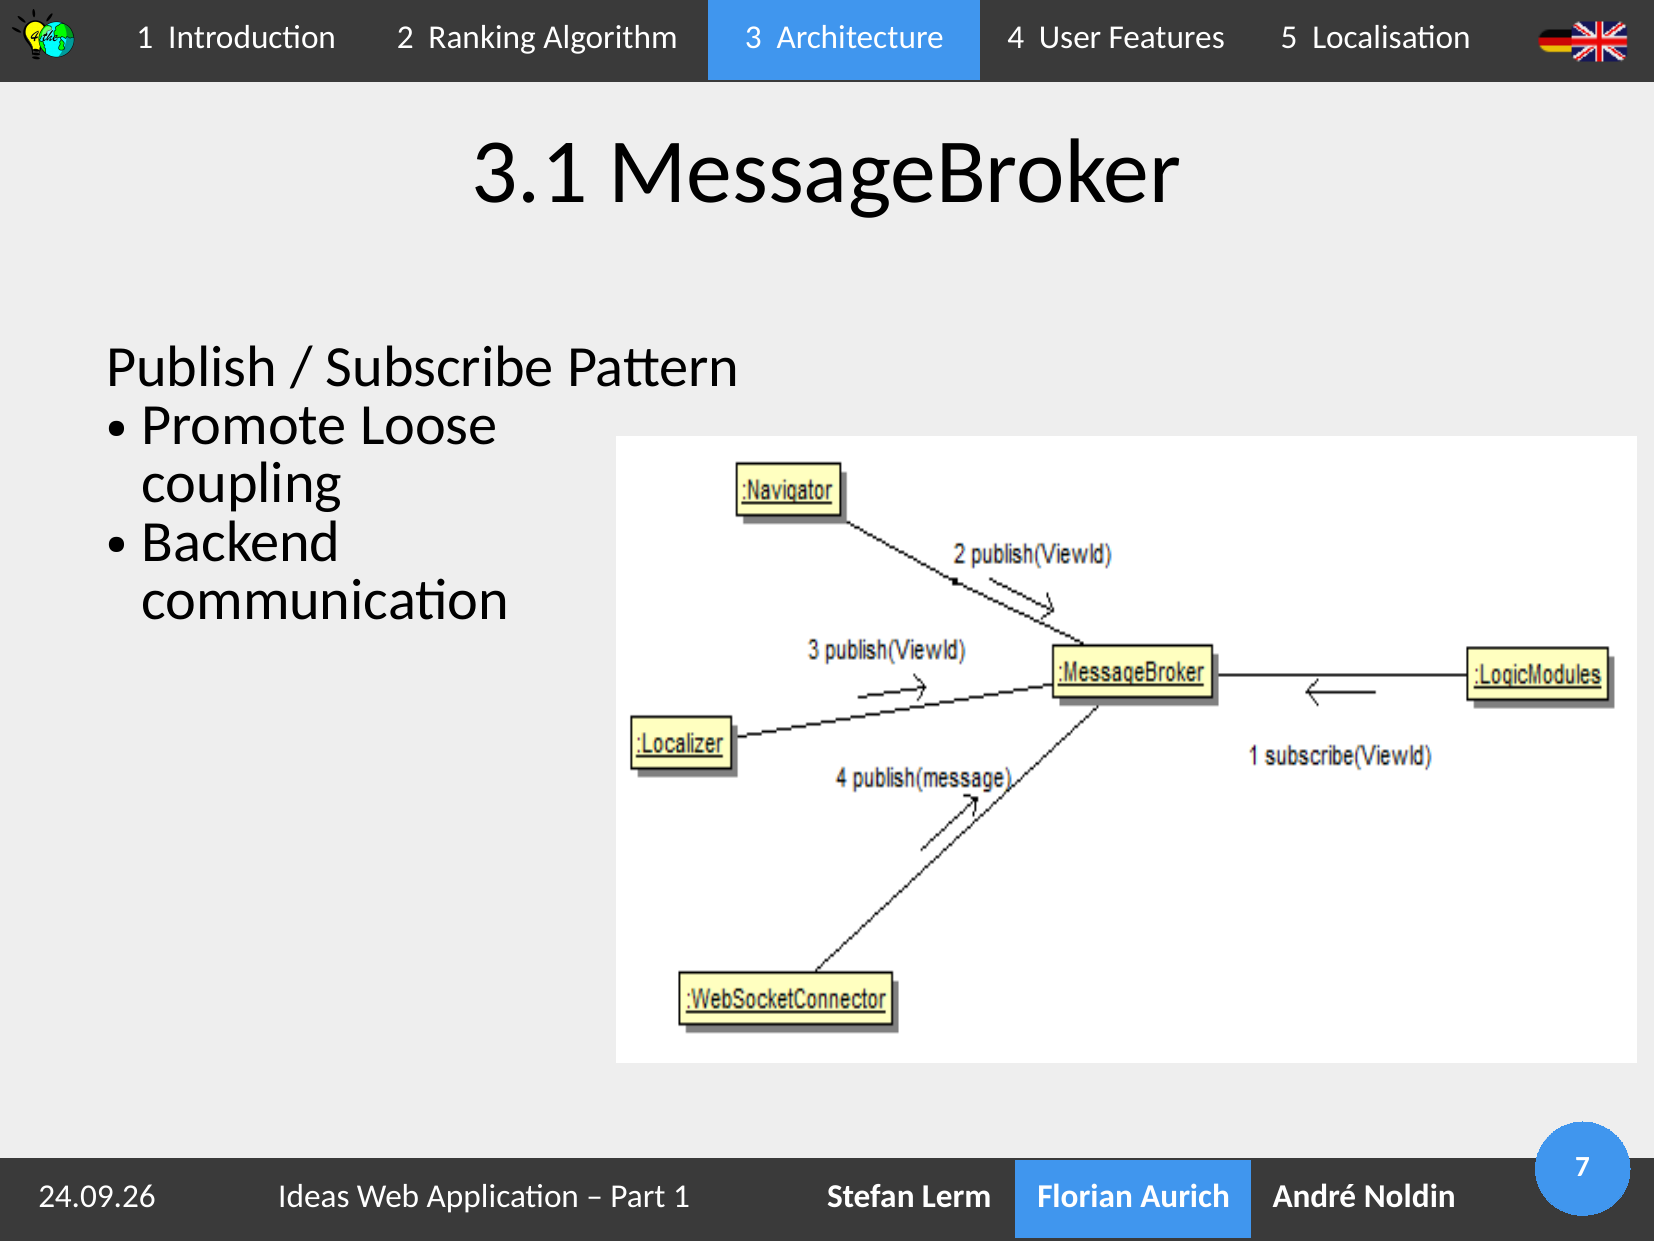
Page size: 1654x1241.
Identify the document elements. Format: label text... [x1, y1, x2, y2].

text_box Florian Aurich [1015, 1160, 1251, 1238]
text_box 3 Architecture [708, 0, 980, 80]
text_box Publish / Subscribe Pattern Promote Loose coupling Backend communication [106, 342, 863, 827]
text_box Stefan Lerm [803, 1160, 1015, 1238]
title 3.1 MessageBroker [82, 88, 1571, 272]
picture [2, 0, 83, 80]
text_box 2 Ranking Algorithm [366, 0, 708, 80]
text_box 1 Introduction [106, 0, 366, 80]
text_box Ideas Web Application – Part 1 [242, 1160, 727, 1238]
text_box 5 Localisation [1251, 0, 1501, 80]
picture [616, 436, 1637, 1063]
text_box 4 User Features [980, 0, 1251, 80]
picture [1536, 18, 1629, 64]
text_box André Noldin [1251, 1160, 1477, 1238]
